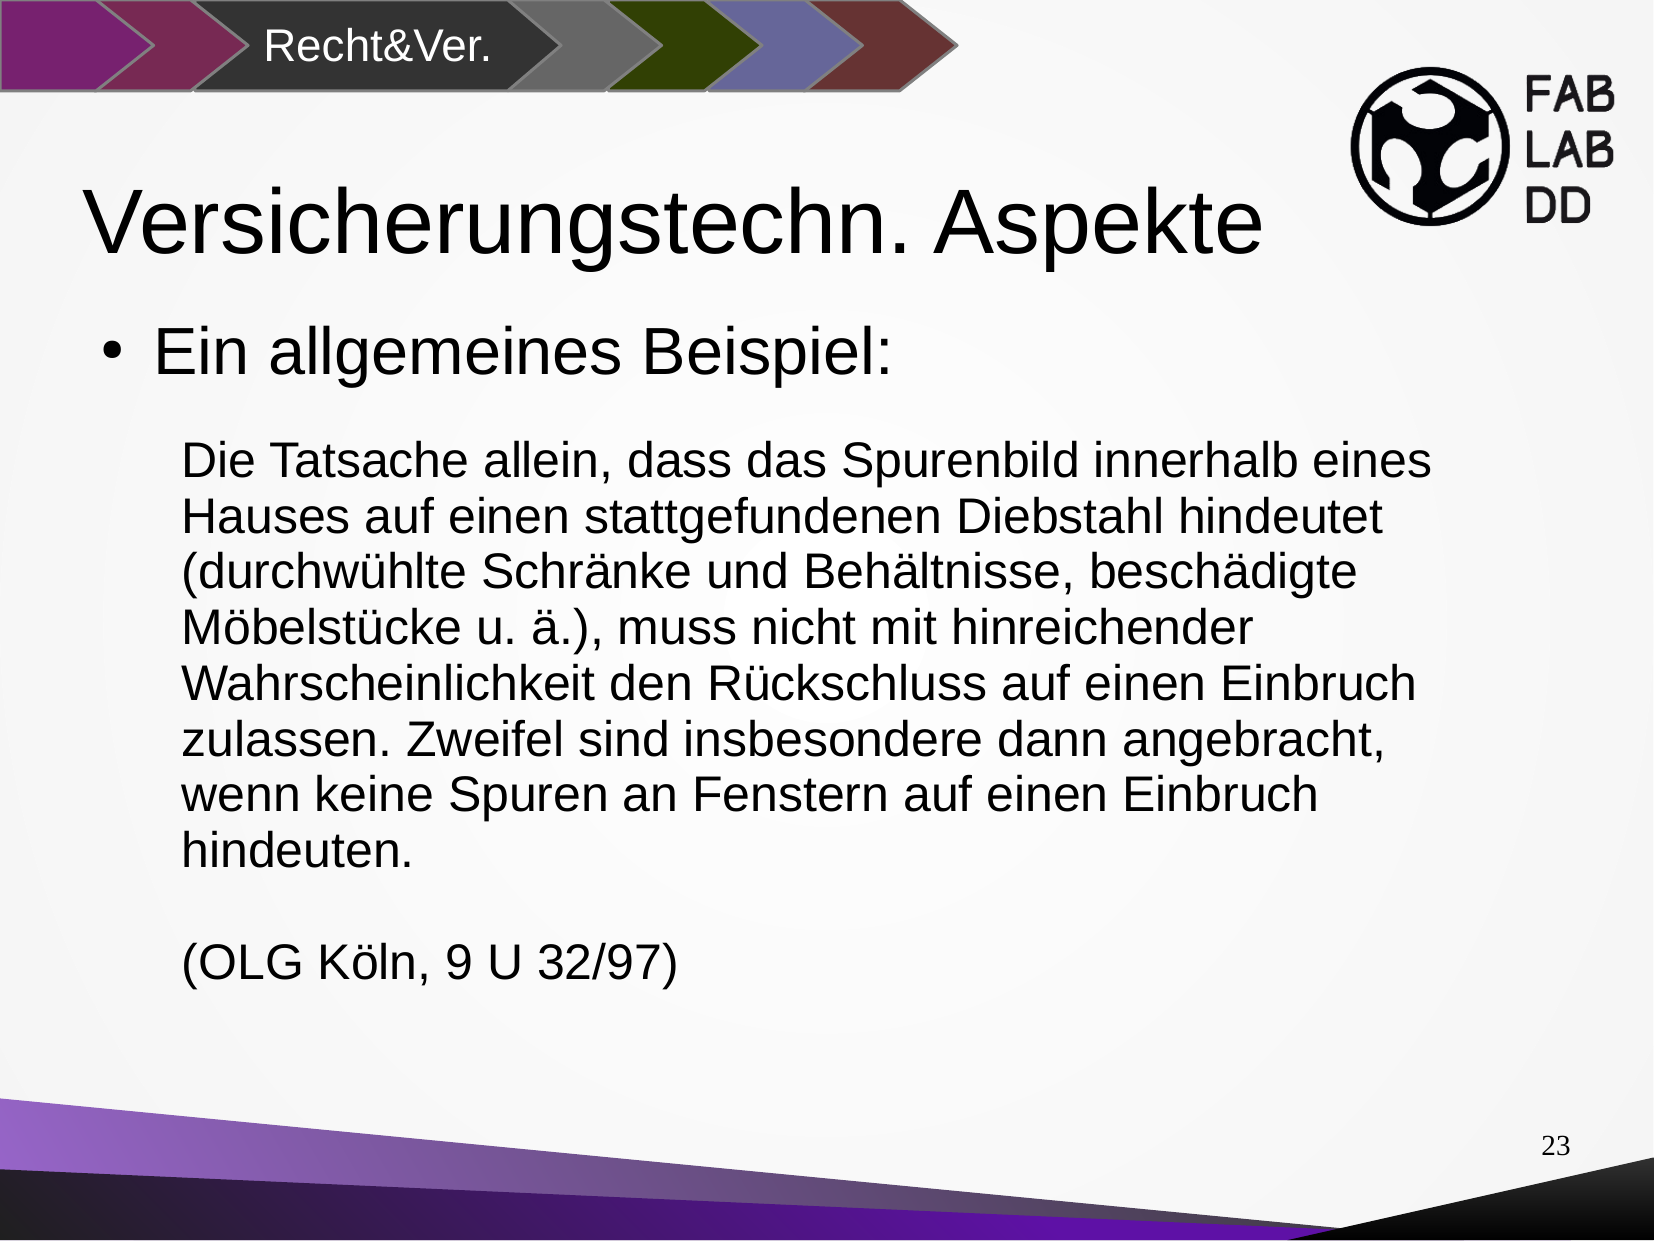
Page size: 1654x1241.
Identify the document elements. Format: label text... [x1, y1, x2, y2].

text_box [0, 0, 249, 91]
text_box Recht&Ver. [194, 0, 562, 91]
title Versicherungstechn. Aspekte [82, 118, 1300, 313]
text_box [509, 0, 958, 91]
picture [1324, 36, 1642, 257]
text_box Die Tatsache allein, dass das Spurenbild innerhalb eines Hauses auf einen stattgefundenen Diebstahl hindeutet (durchwühlte Schränke und Behältnisse, beschädigte Möbelstücke u. ä.), muss nicht mit hinreichender Wahrscheinlichkeit den Rückschluss auf einen Einbruch zulassen. Zweifel sind insbesondere dann angebracht, wenn keine Spuren an Fenstern auf einen Einbruch hindeuten. (OLG Köln, 9 U 32/97) [165, 423, 1477, 1004]
list Ein allgemeines Beispiel: [82, 313, 1538, 1034]
